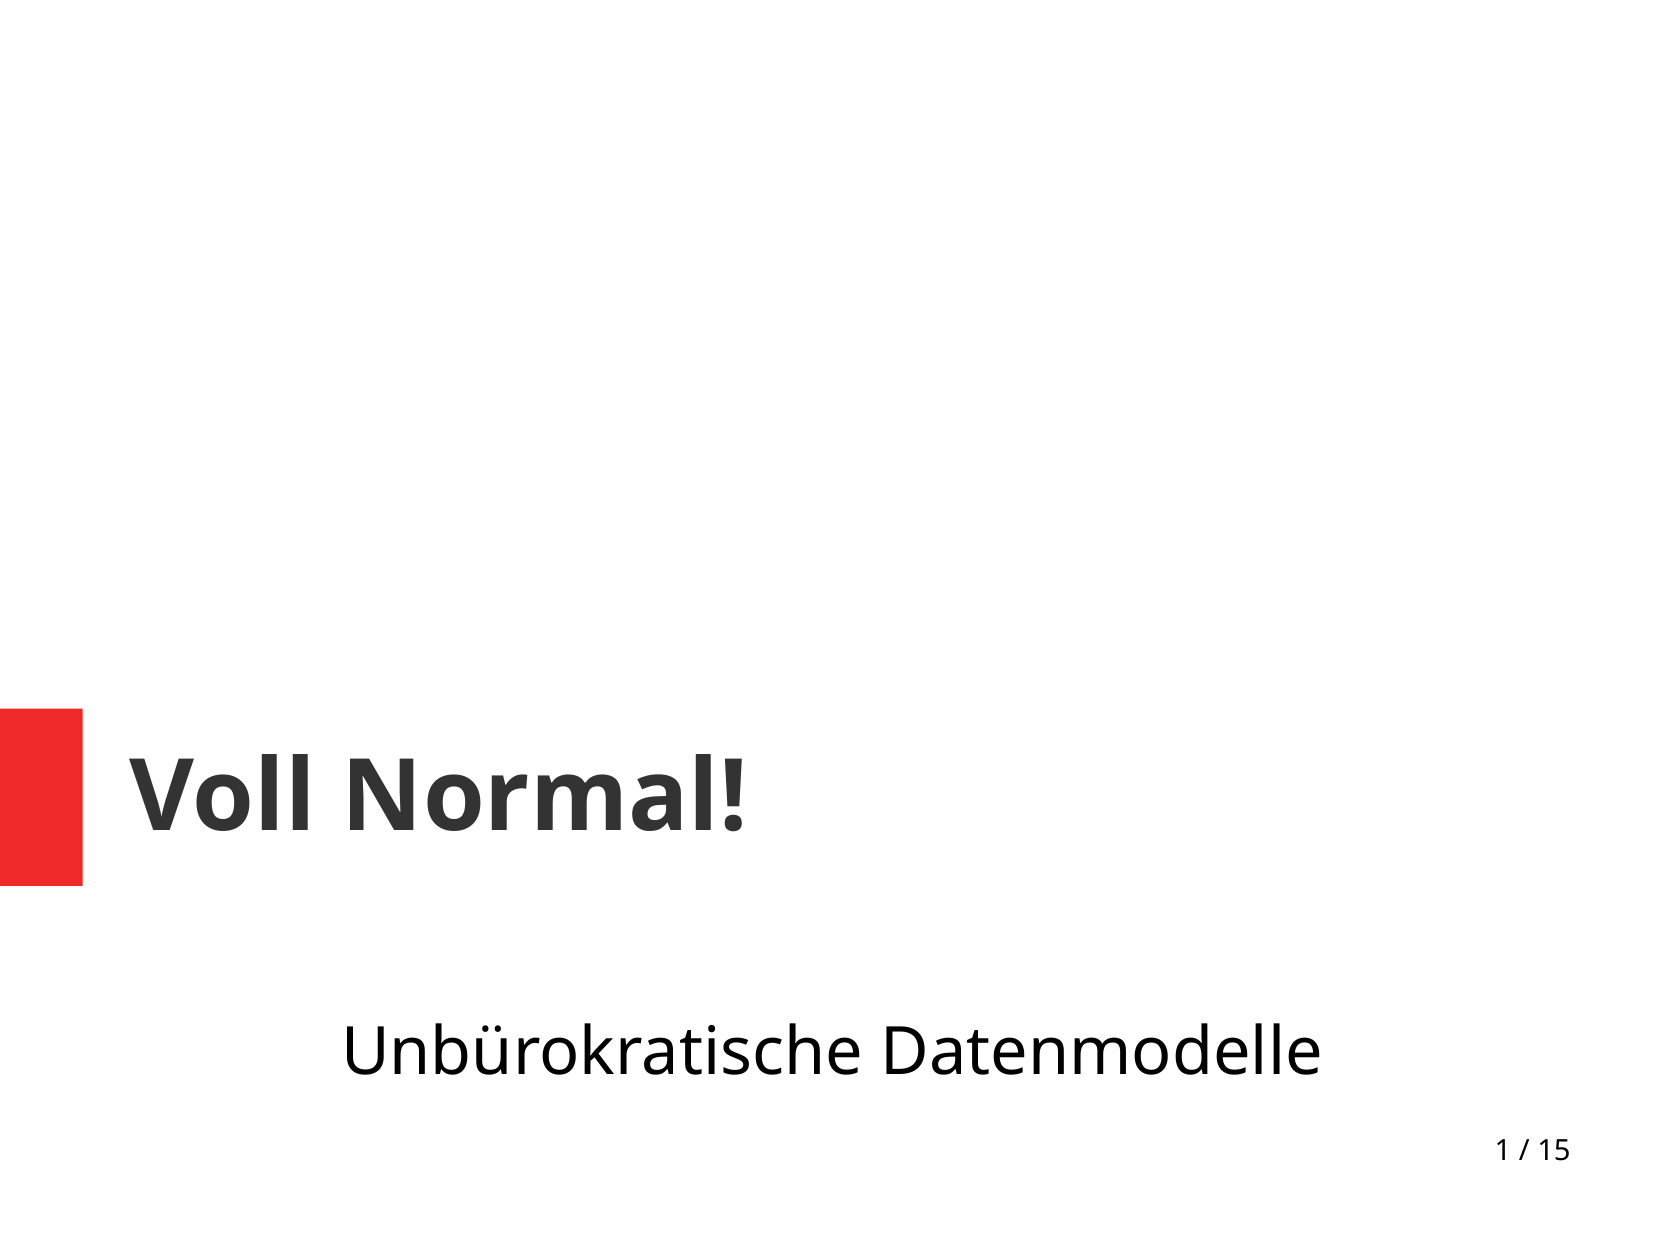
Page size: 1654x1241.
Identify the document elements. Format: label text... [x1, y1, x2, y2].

title Voll Normal! [129, 673, 1536, 910]
subtitle Unbürokratische Datenmodelle [129, 968, 1536, 1130]
